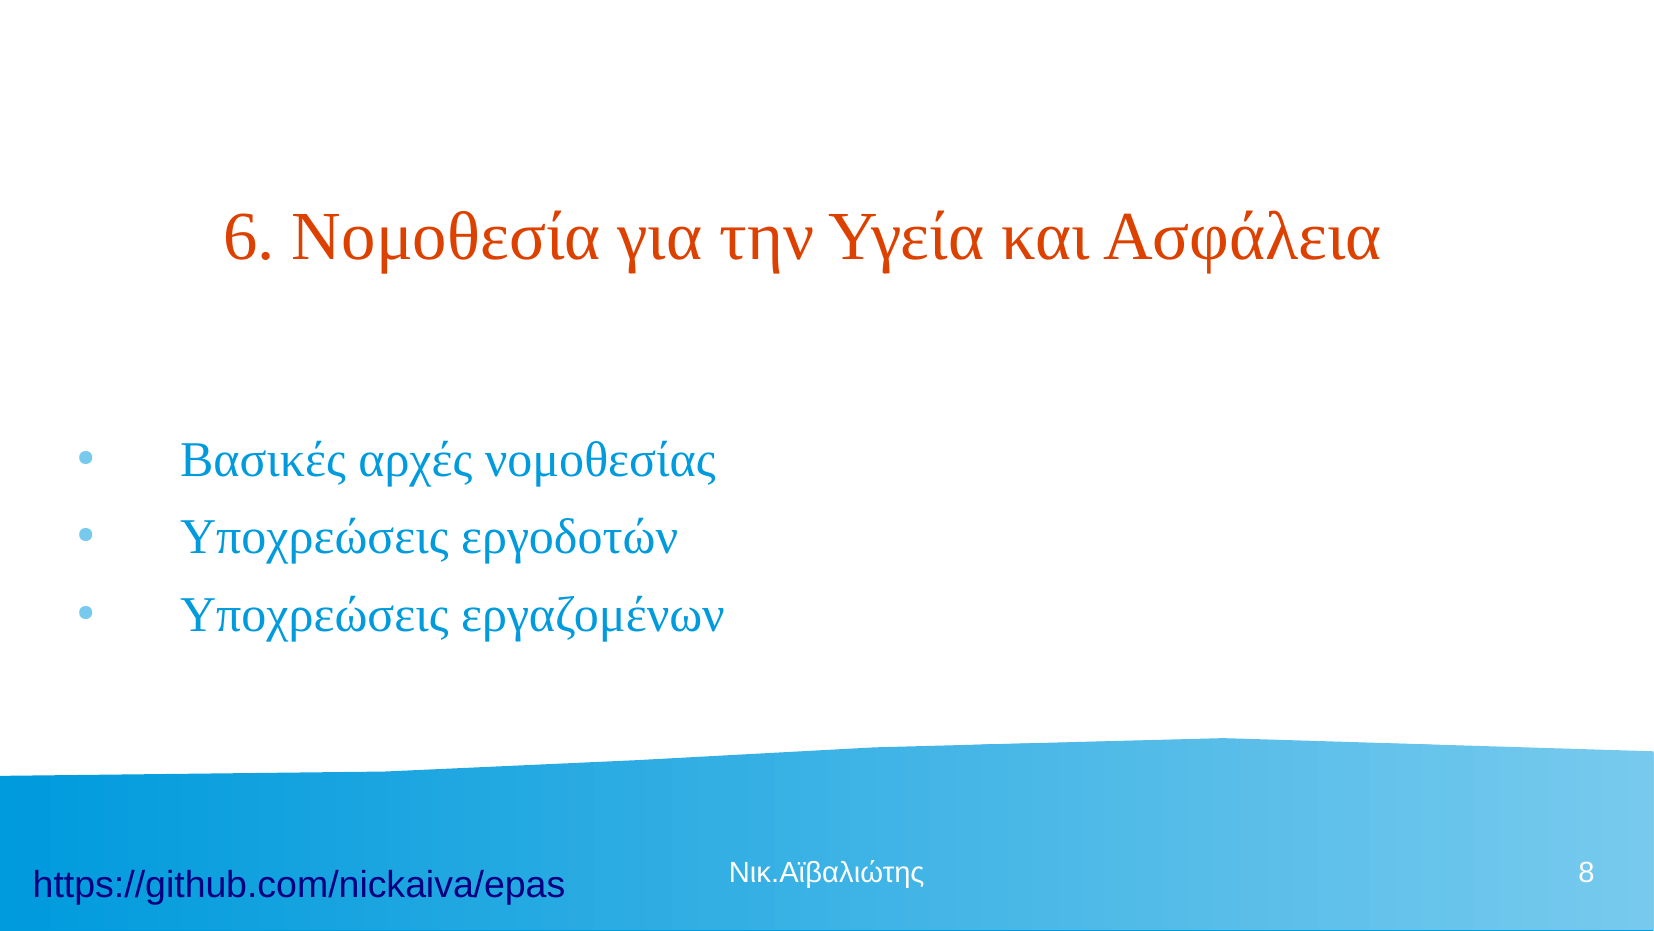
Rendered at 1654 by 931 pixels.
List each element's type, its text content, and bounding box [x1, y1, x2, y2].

list Βασικές αρχές νομοθεσίας Υποχρεώσεις εργοδοτών Υποχρεώσεις εργαζομένων [59, 354, 1595, 739]
title 6. Νομοθεσία για την Υγεία και Ασφάλεια [29, 147, 1506, 325]
